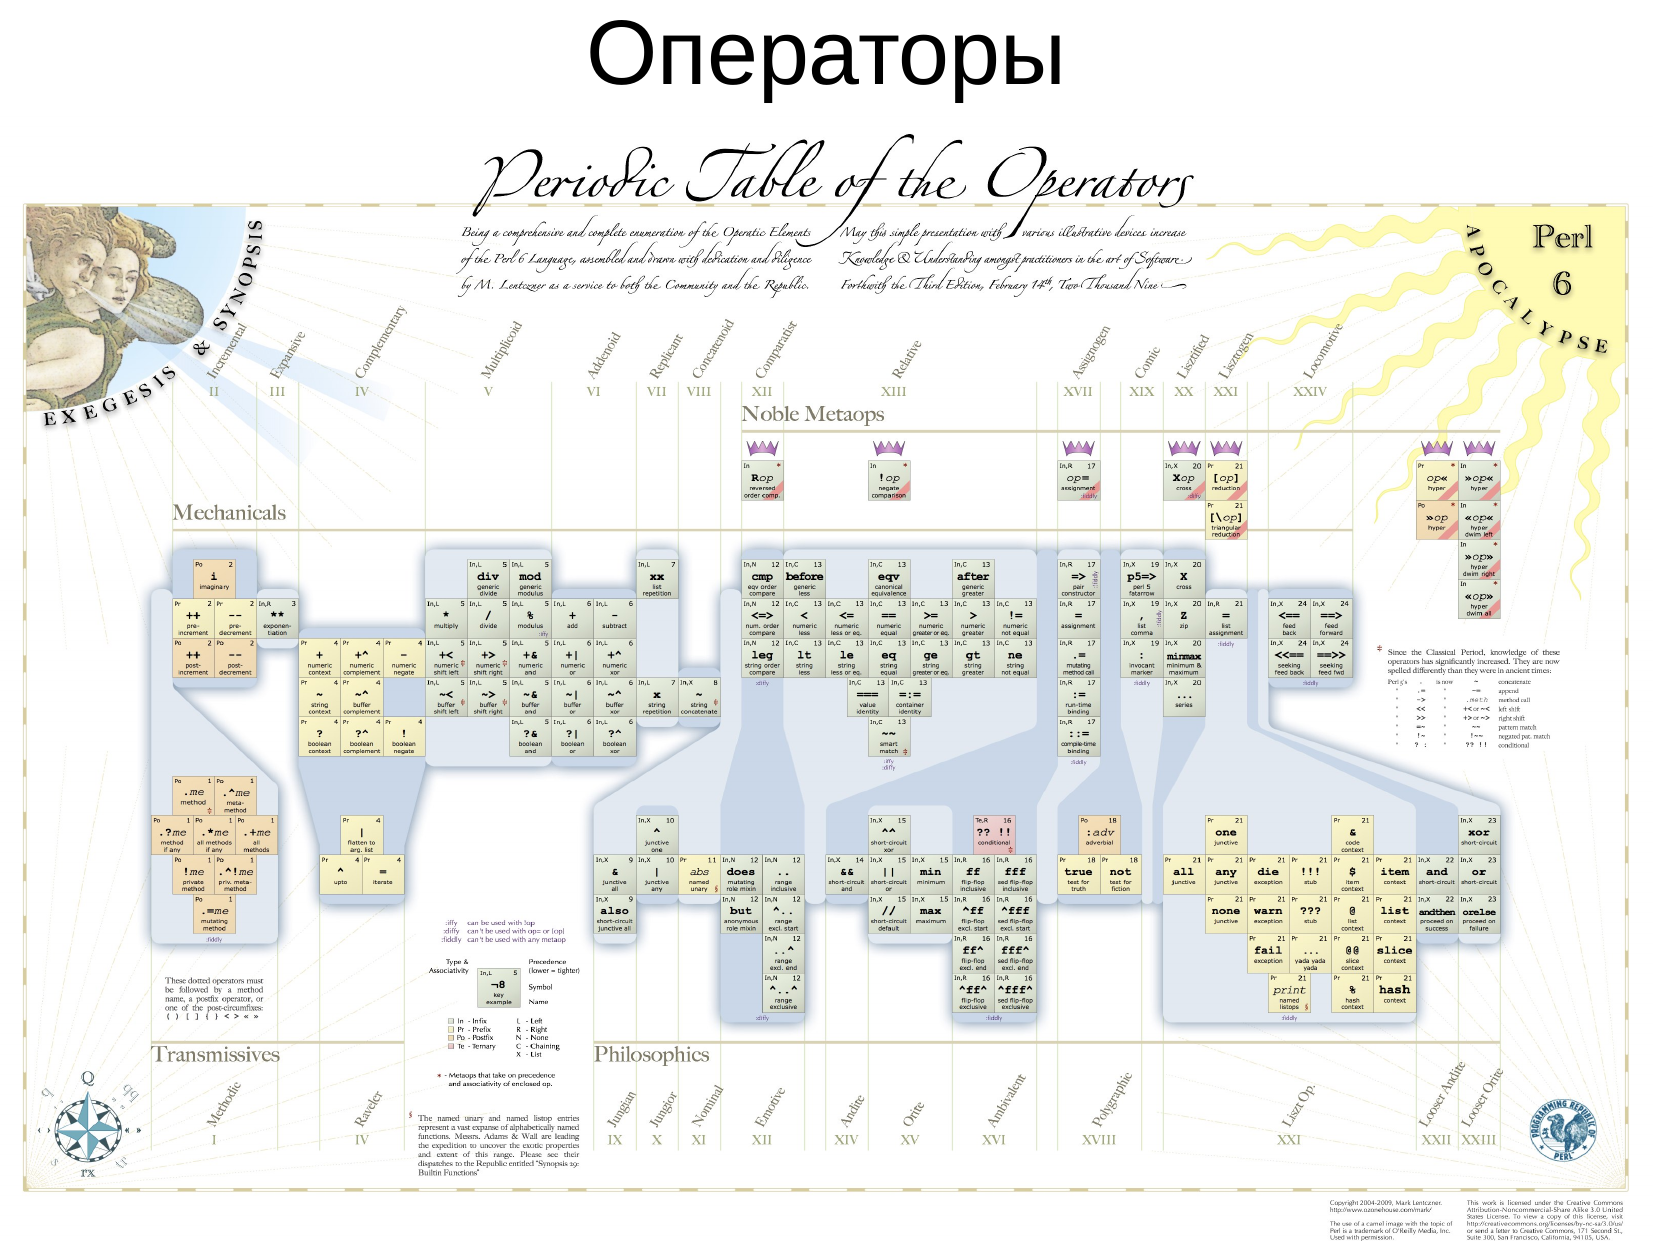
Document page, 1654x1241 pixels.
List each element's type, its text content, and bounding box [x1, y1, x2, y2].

title Операторы [82, 0, 1571, 106]
picture [0, 106, 1654, 1241]
